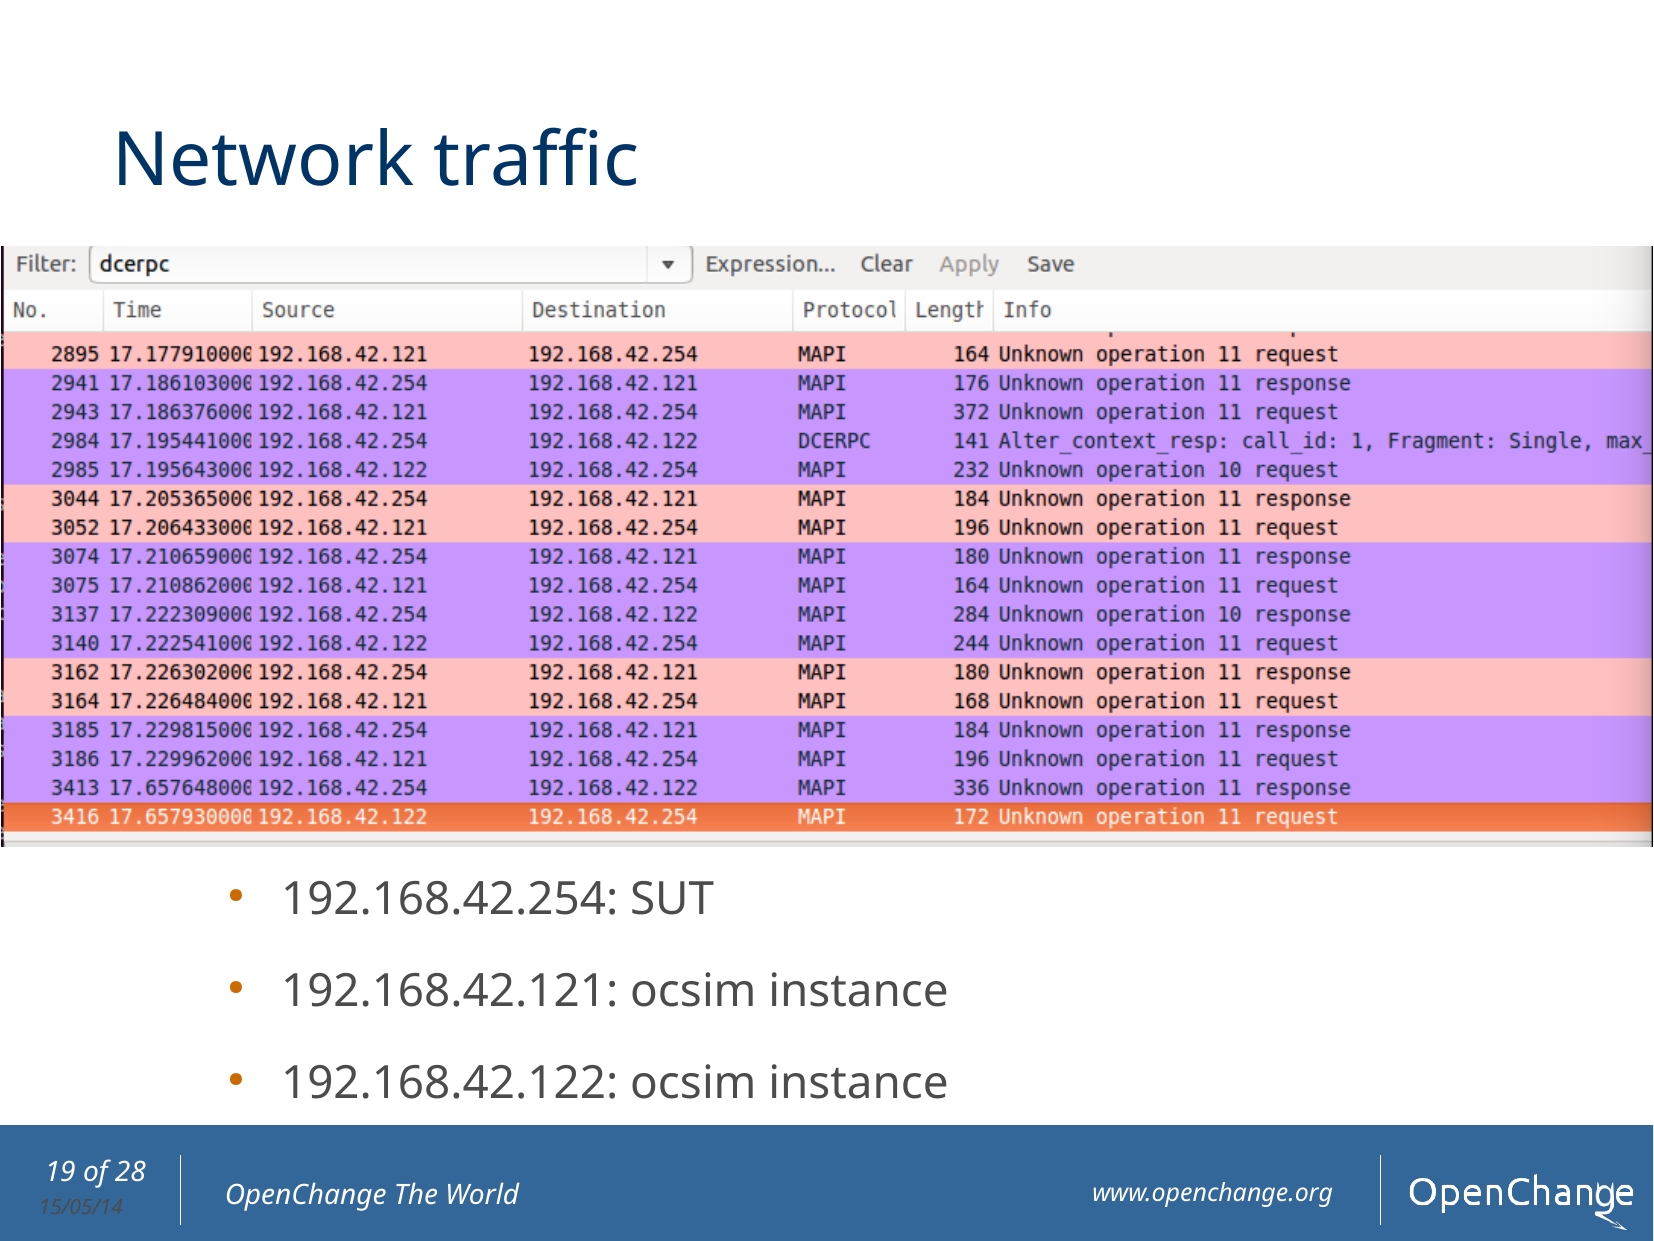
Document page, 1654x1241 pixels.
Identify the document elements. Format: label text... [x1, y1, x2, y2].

title Network traffic [112, 105, 1523, 208]
picture [1471, 1167, 1654, 1230]
list 192.168.42.254: SUT 192.168.42.121: ocsim instance 192.168.42.122: ocsim instance [210, 865, 1471, 1241]
picture [1, 246, 1653, 847]
